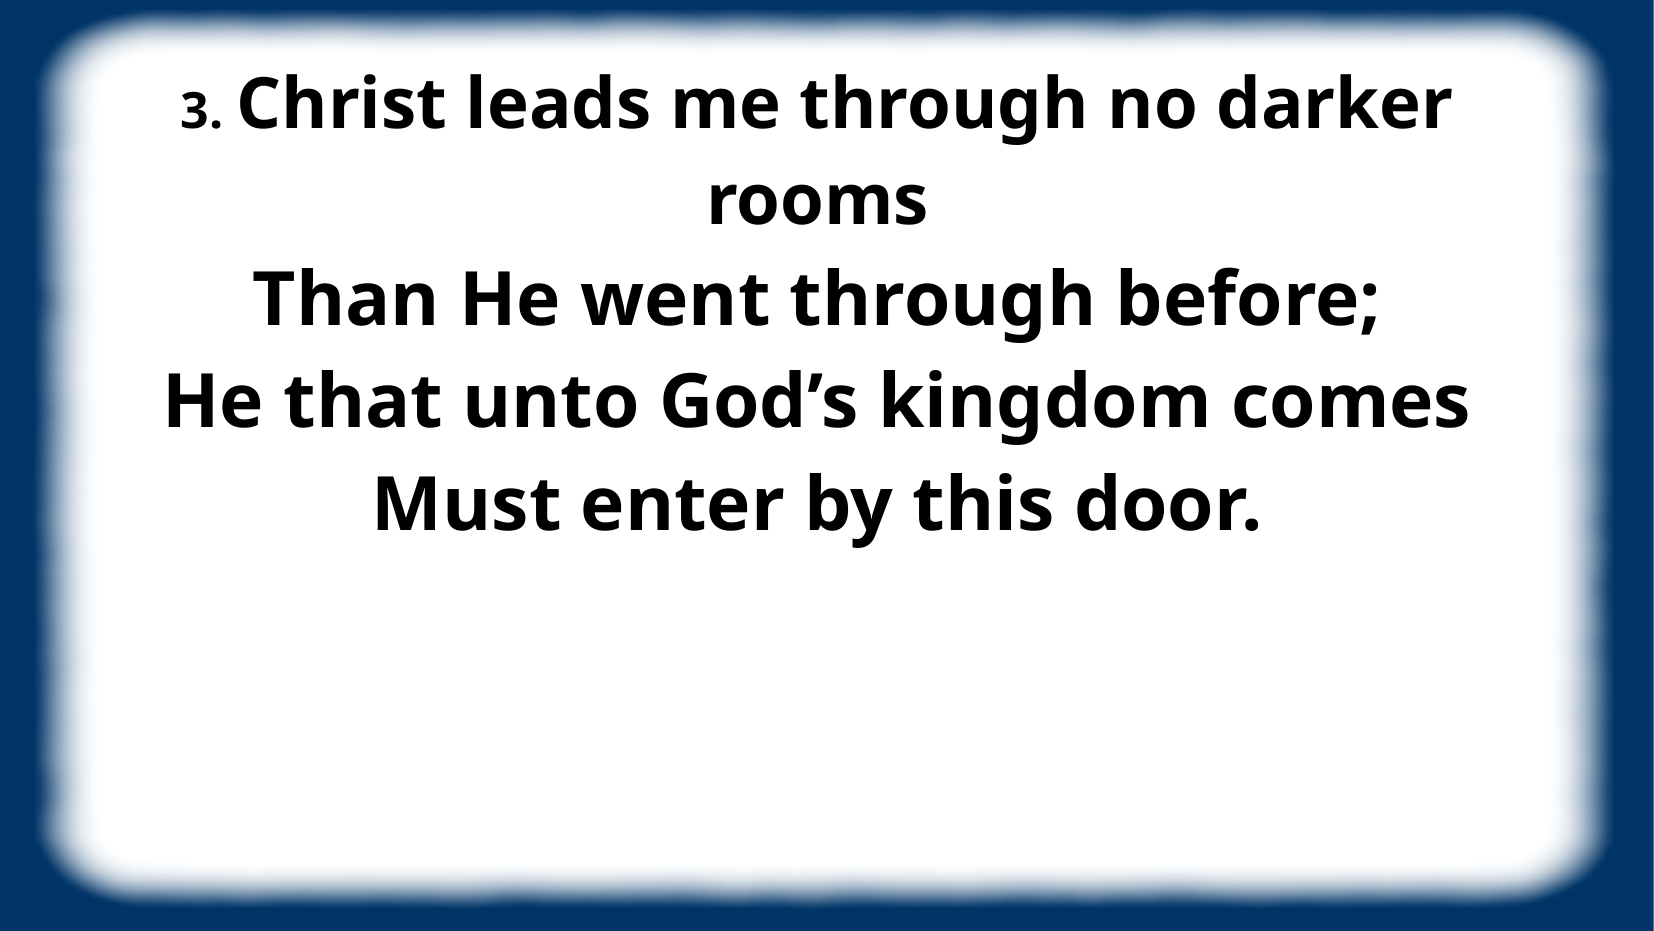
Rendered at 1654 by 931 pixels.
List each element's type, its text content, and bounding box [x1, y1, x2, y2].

picture [0, 0, 1654, 931]
text_box 3. Christ leads me through no darker rooms Than He went through before; He that unto God’s kingdom comes Must enter by this door. [75, 45, 1561, 454]
